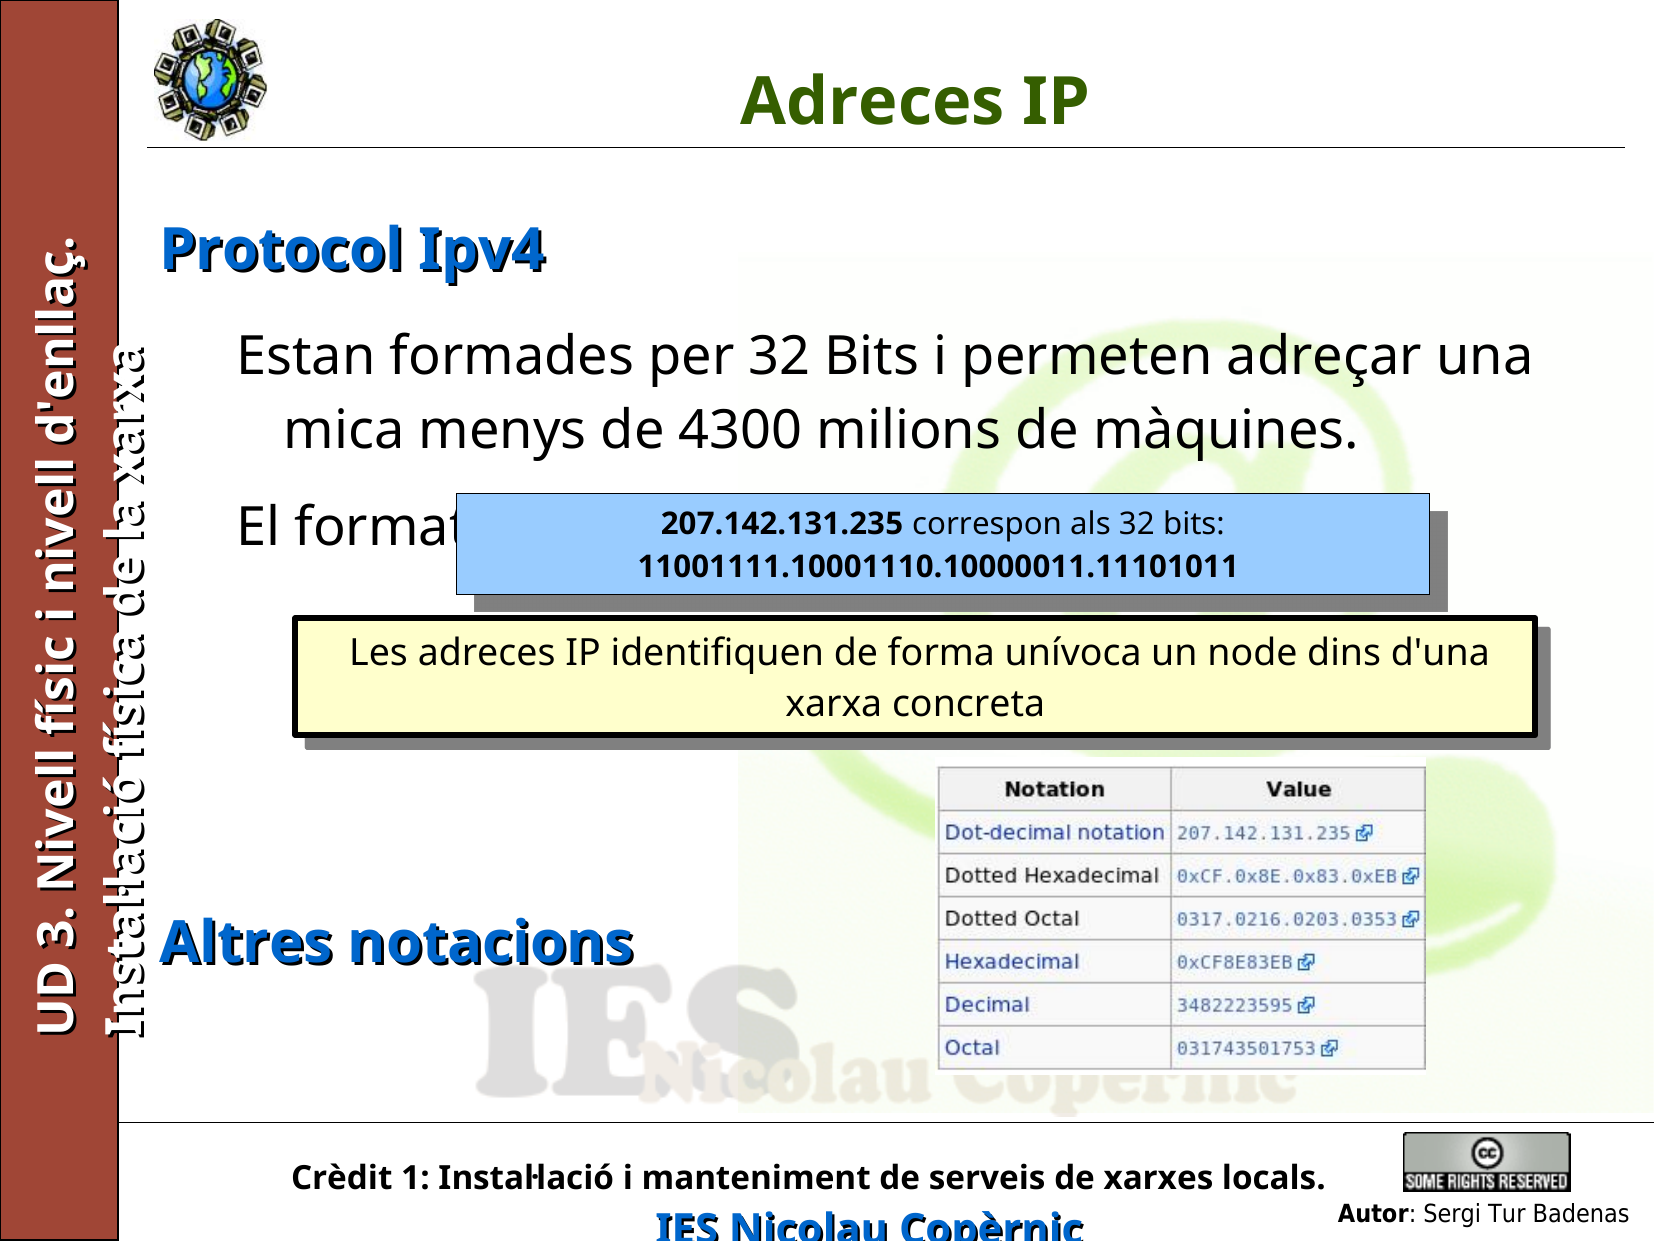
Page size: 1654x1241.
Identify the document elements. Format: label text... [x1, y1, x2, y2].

list Protocol Ipv4 Estan formades per 32 Bits i permeten adreçar una mica menys de 4300 milions de màquines. El format més comú és el decimal amb punts. Altres notacions [141, 207, 1630, 1043]
picture [1403, 1132, 1571, 1192]
picture [466, 252, 1654, 1117]
text_box Les adreces IP identifiquen de forma unívoca un node dins d'una xarxa concreta [295, 618, 1536, 709]
title Adreces IP [171, 49, 1654, 148]
picture [154, 19, 268, 142]
text_box 207.142.131.235 correspon als 32 bits: 11001111.10001110.10000011.11101011 [456, 493, 1430, 572]
